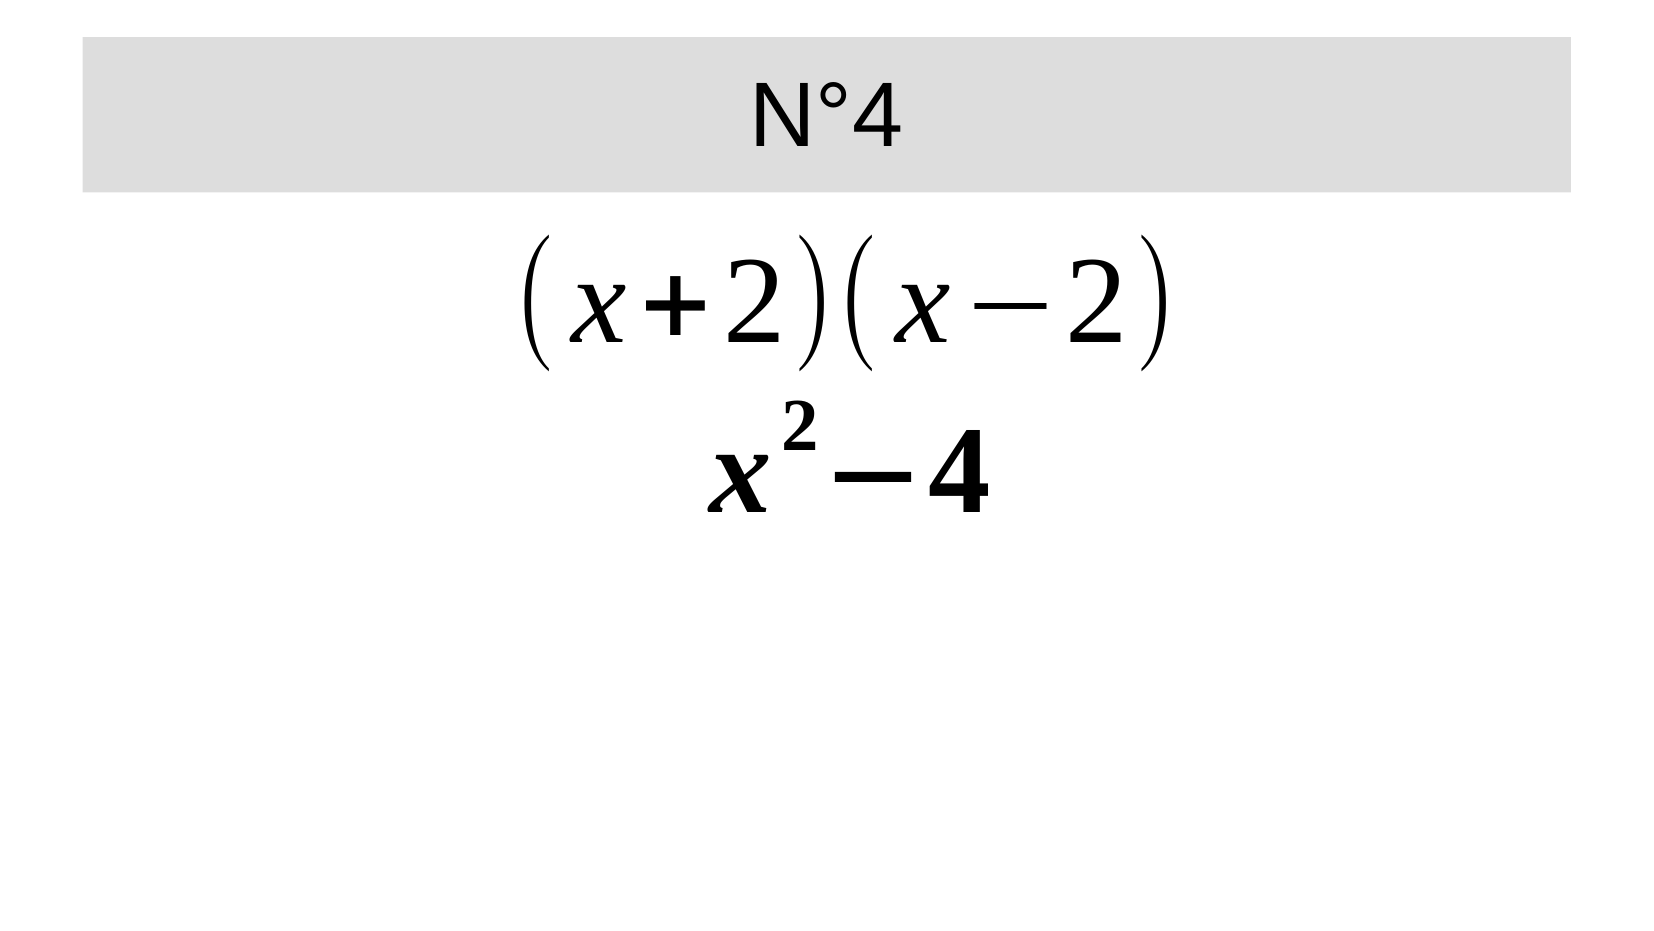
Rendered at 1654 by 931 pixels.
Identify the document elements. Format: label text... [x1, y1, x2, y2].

title N°4 [82, 37, 1571, 193]
chart [507, 228, 1183, 540]
